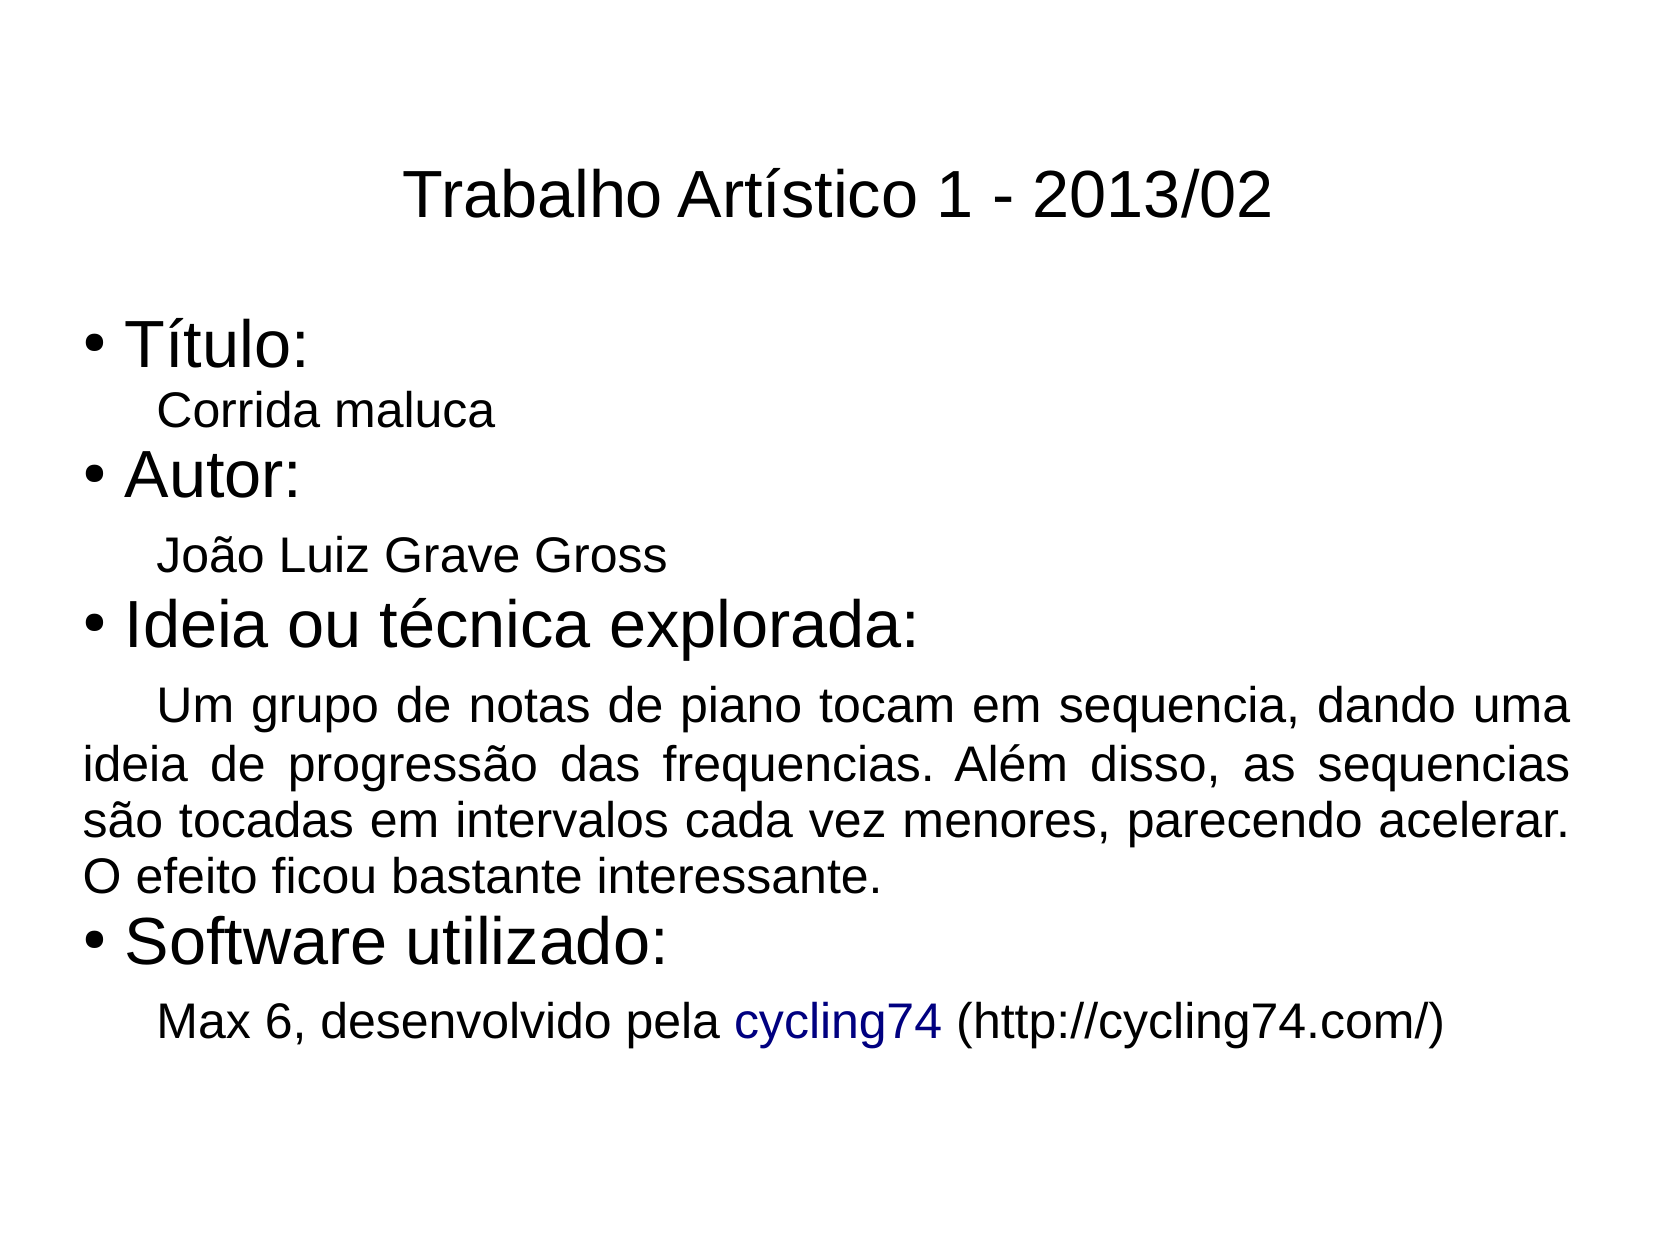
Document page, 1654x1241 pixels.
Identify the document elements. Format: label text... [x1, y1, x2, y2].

subtitle Trabalho Artístico 1 - 2013/02 Título: Corrida maluca Autor: João Luiz Grave Gross Ideia ou técnica explorada: Um grupo de notas de piano tocam em sequencia, dando uma ideia de progressão das frequencias. Além disso, as sequencias são tocadas em intervalos cada vez menores, parecendo acelerar. O efeito ficou bastante interessante. Software utilizado: Max 6, desenvolvido pela cycling74 (http://cycling74.com/) [82, 59, 1571, 1152]
